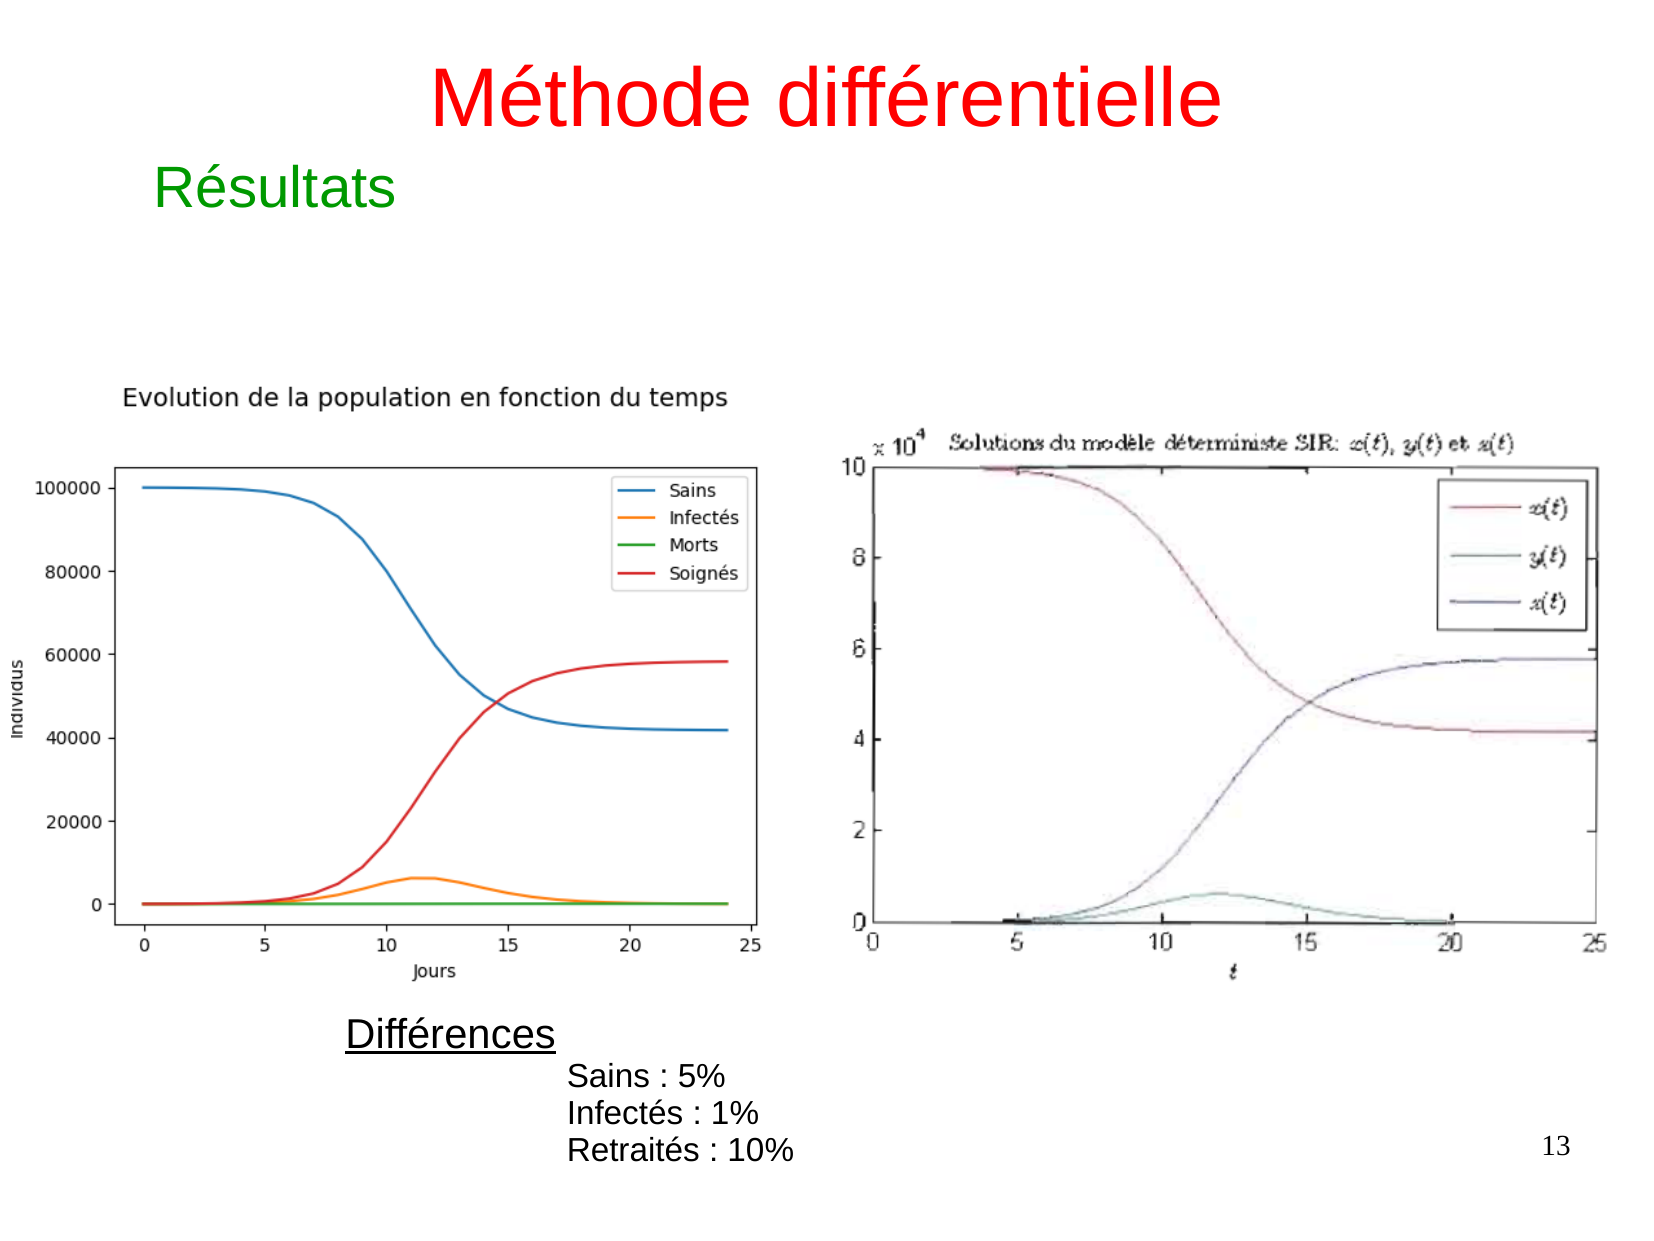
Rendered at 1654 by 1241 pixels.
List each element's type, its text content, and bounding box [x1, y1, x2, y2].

list Résultats [82, 201, 1571, 875]
title Méthode différentielle [82, 0, 1571, 201]
picture [11, 374, 1654, 993]
text_box Différences Sains : 5% Infectés : 1% Retraités : 10% [330, 1003, 1382, 1177]
